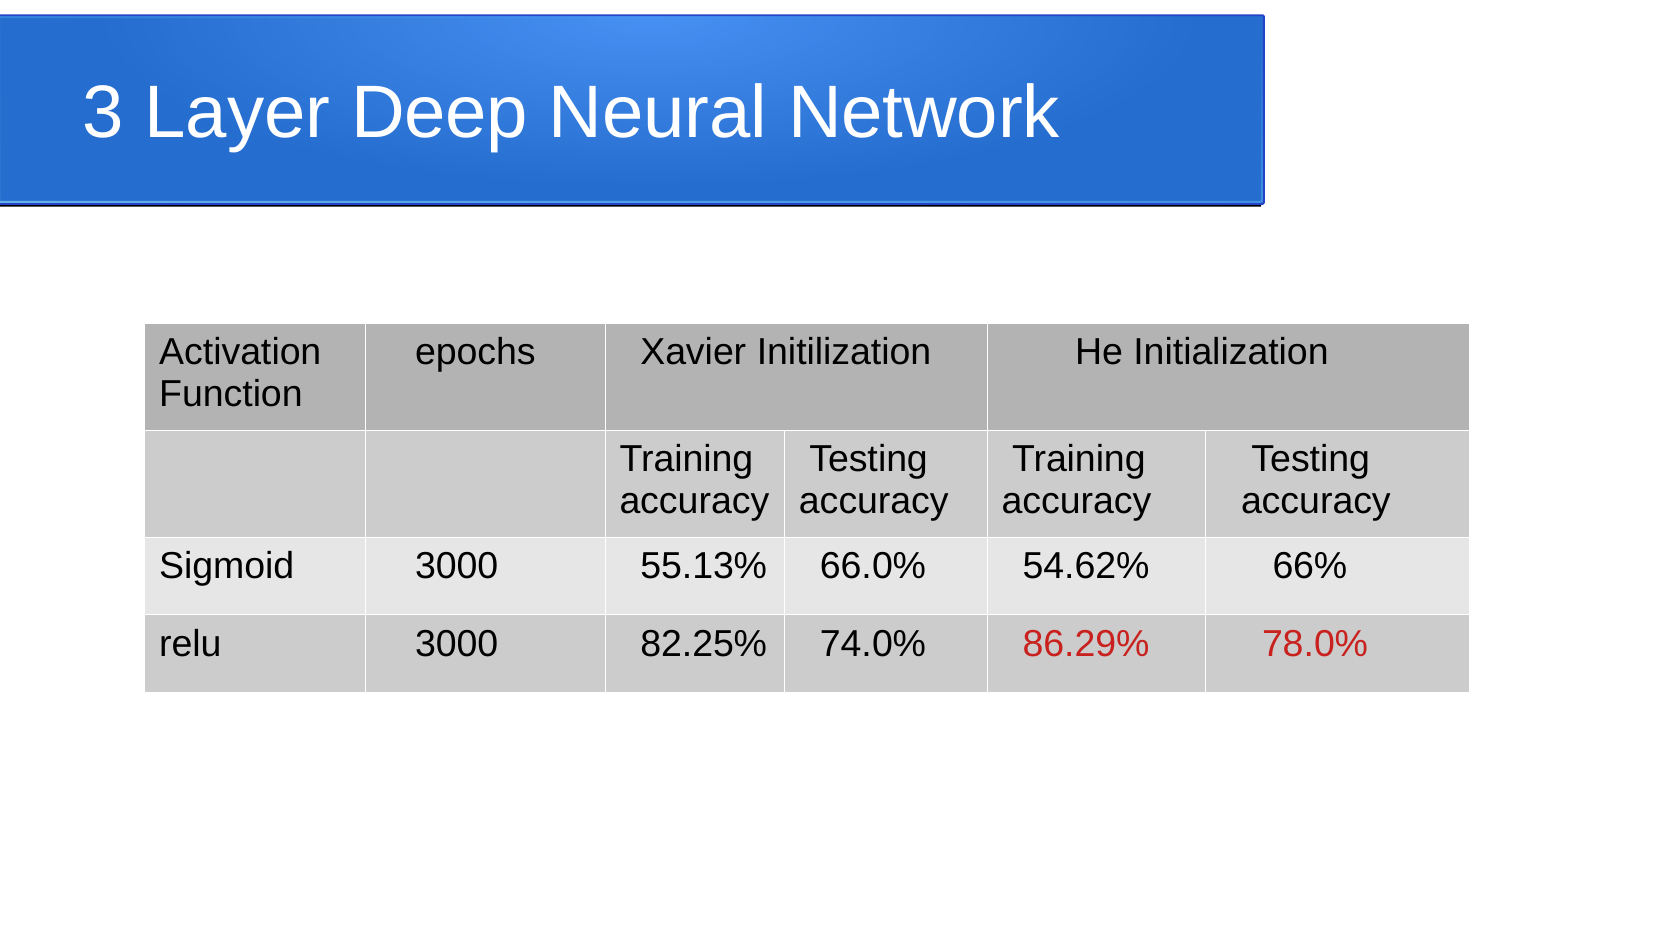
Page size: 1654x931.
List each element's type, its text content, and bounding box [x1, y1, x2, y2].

table_cell 3000 [366, 615, 605, 692]
table_cell 86.29% [988, 615, 1205, 692]
table_cell 55.13% [606, 538, 784, 614]
table_cell Training accuracy [606, 431, 784, 537]
table_cell Training accuracy [988, 431, 1205, 537]
table_cell 78.0% [1206, 615, 1469, 692]
table_header Activation Function [145, 324, 365, 430]
table_cell 66.0% [785, 538, 987, 614]
table_cell Testing accuracy [1206, 431, 1469, 537]
table_cell Testing accuracy [785, 431, 987, 537]
title 3 Layer Deep Neural Network [82, 35, 1235, 189]
table_cell 66% [1206, 538, 1469, 614]
table_header Xavier Initilization [606, 324, 987, 430]
table_cell Sigmoid [145, 538, 365, 614]
table_header epochs [366, 324, 605, 430]
table_cell [145, 431, 365, 537]
table_cell 82.25% [606, 615, 784, 692]
table_header He Initialization [988, 324, 1469, 430]
table_cell [366, 431, 605, 537]
table_cell relu [145, 615, 365, 692]
table_cell 3000 [366, 538, 605, 614]
table_cell 54.62% [988, 538, 1205, 614]
table_cell 74.0% [785, 615, 987, 692]
